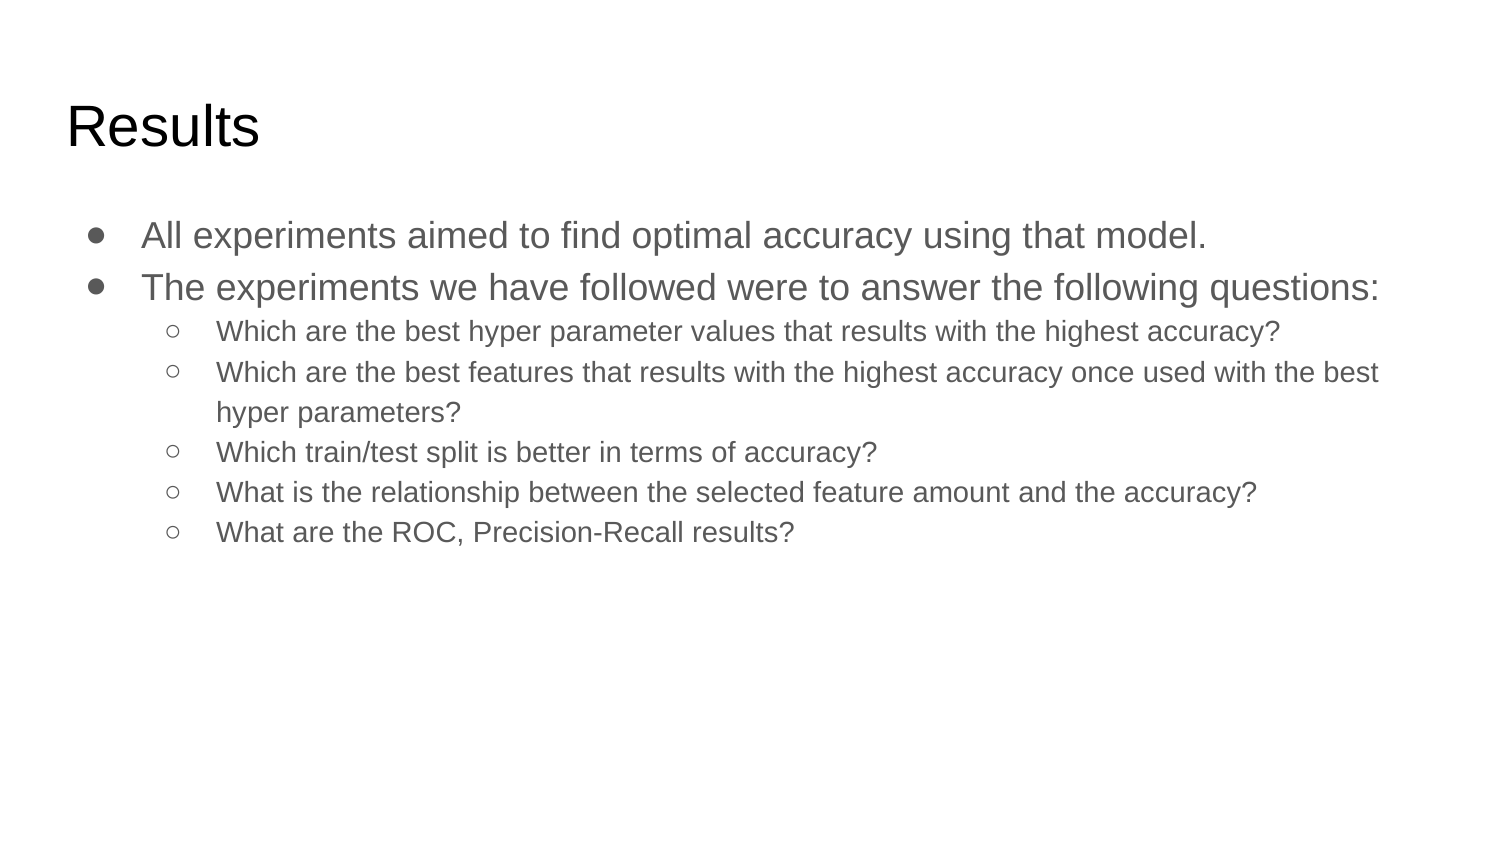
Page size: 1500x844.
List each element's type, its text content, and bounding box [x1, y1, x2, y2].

list All experiments aimed to find optimal accuracy using that model. The experiments we have followed were to answer the following questions: Which are the best hyper parameter values that results with the highest accuracy? Which are the best features that results with the highest accuracy once used with the best hyper parameters? Which train/test split is better in terms of accuracy? What is the relationship between the selected feature amount and the accuracy? What are the ROC, Precision-Recall results? [51, 189, 1449, 750]
title Results [51, 72, 1449, 167]
